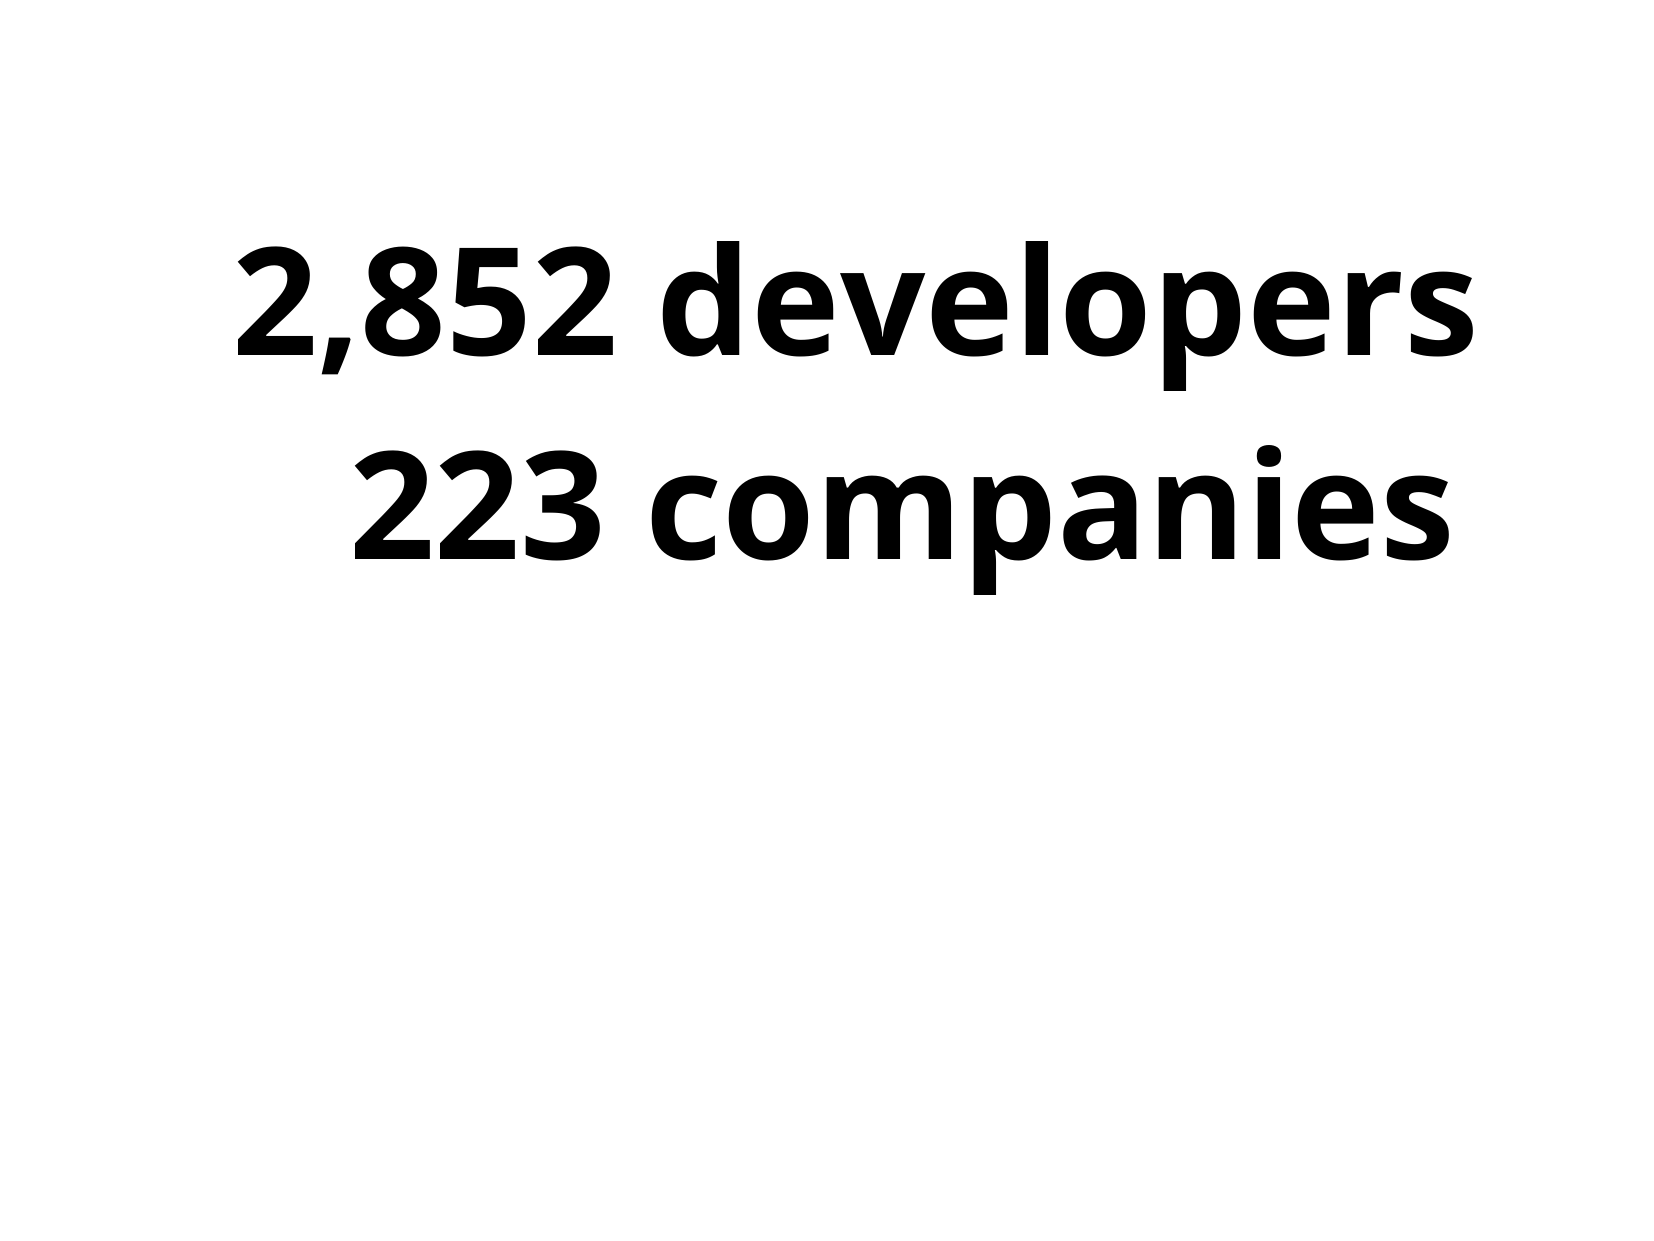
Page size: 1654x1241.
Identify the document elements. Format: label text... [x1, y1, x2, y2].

text_box 2,852 developers 223 companies [217, 187, 1437, 563]
